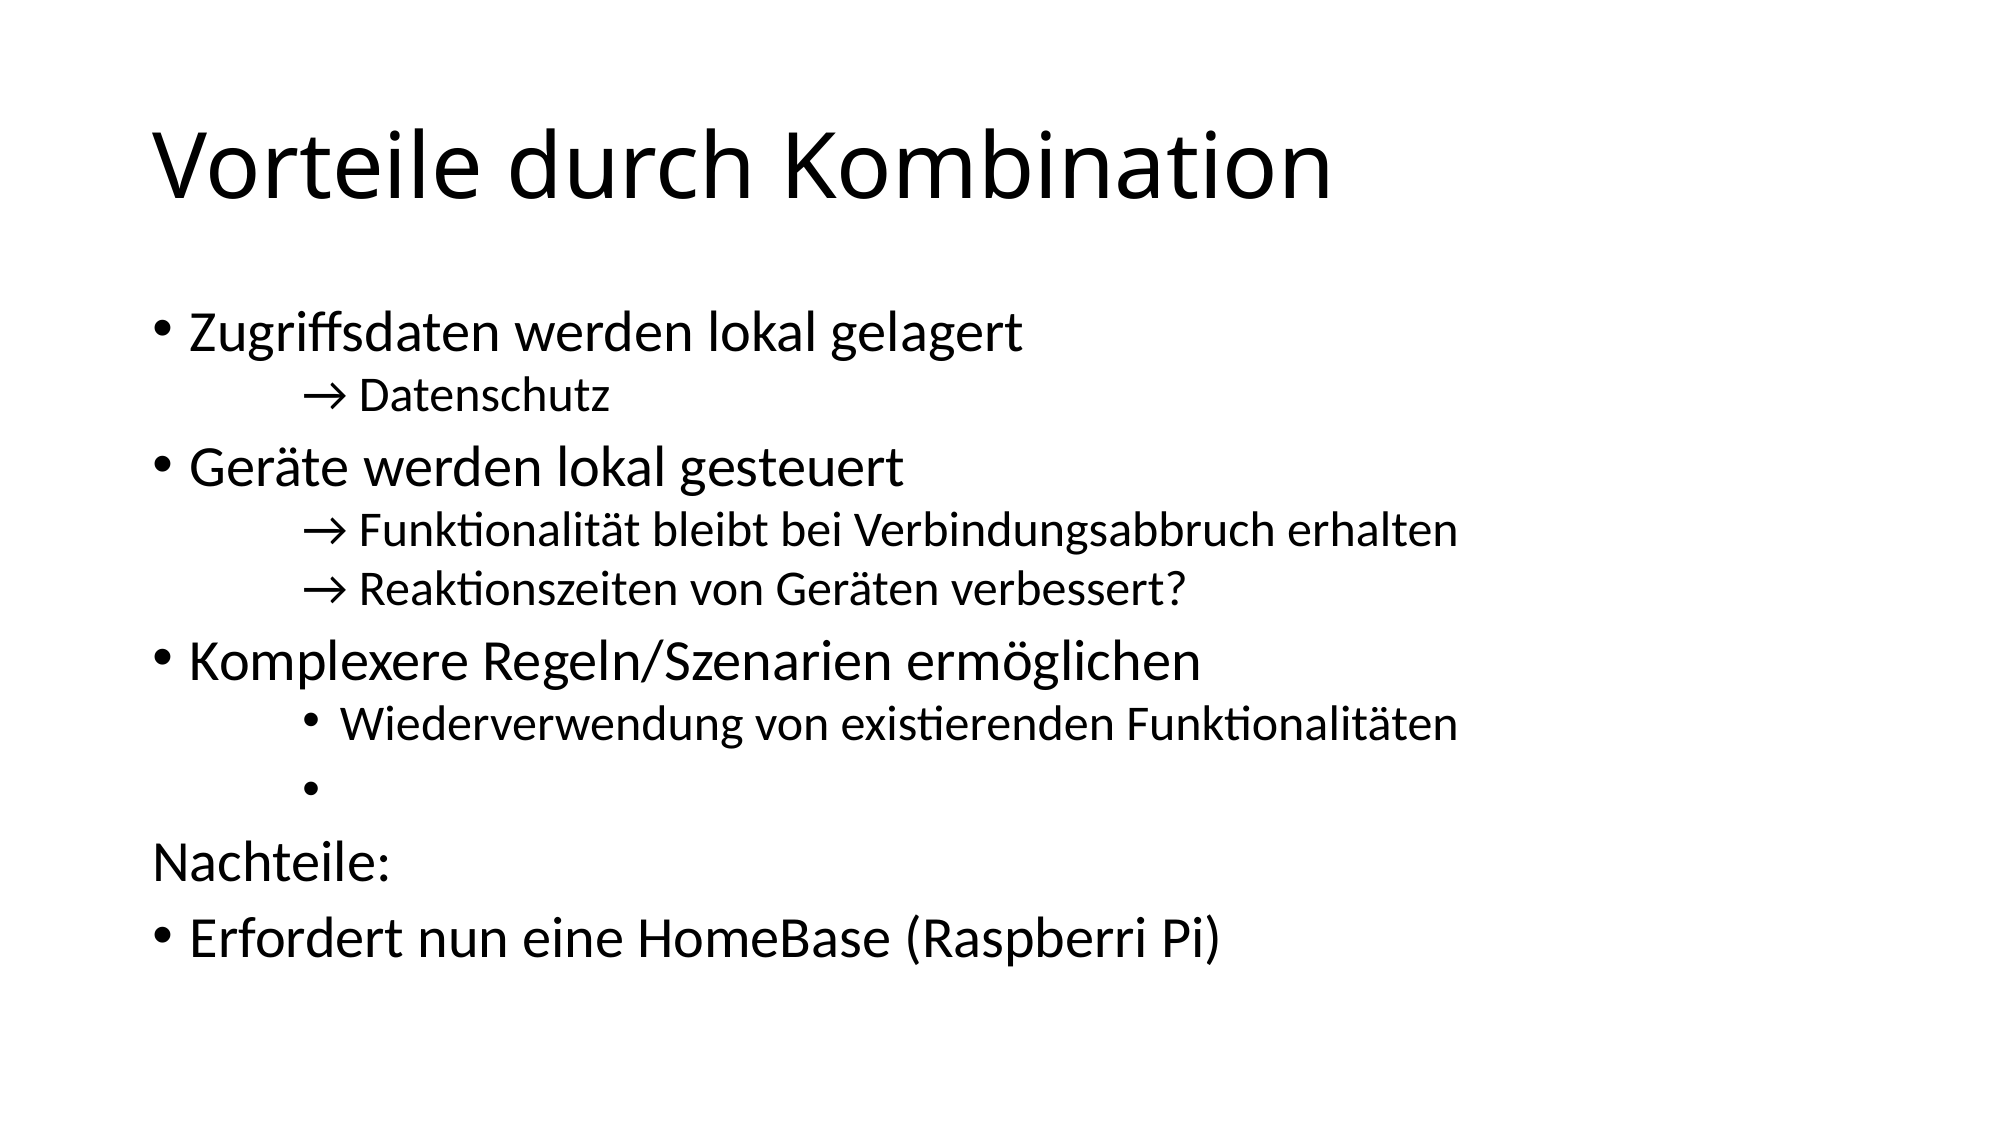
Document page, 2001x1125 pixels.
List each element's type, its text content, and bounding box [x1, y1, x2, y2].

title Vorteile durch Kombination [137, 59, 1863, 278]
list Zugriffsdaten werden lokal gelagert → Datenschutz Geräte werden lokal gesteuert → Funktionalität bleibt bei Verbindungsabbruch erhalten → Reaktionszeiten von Geräten verbessert? Komplexere Regeln/Szenarien ermöglichen Wiederverwendung von existierenden Funktionalitäten Nachteile: Erfordert nun eine HomeBase (Raspberri Pi) [137, 299, 1863, 1014]
